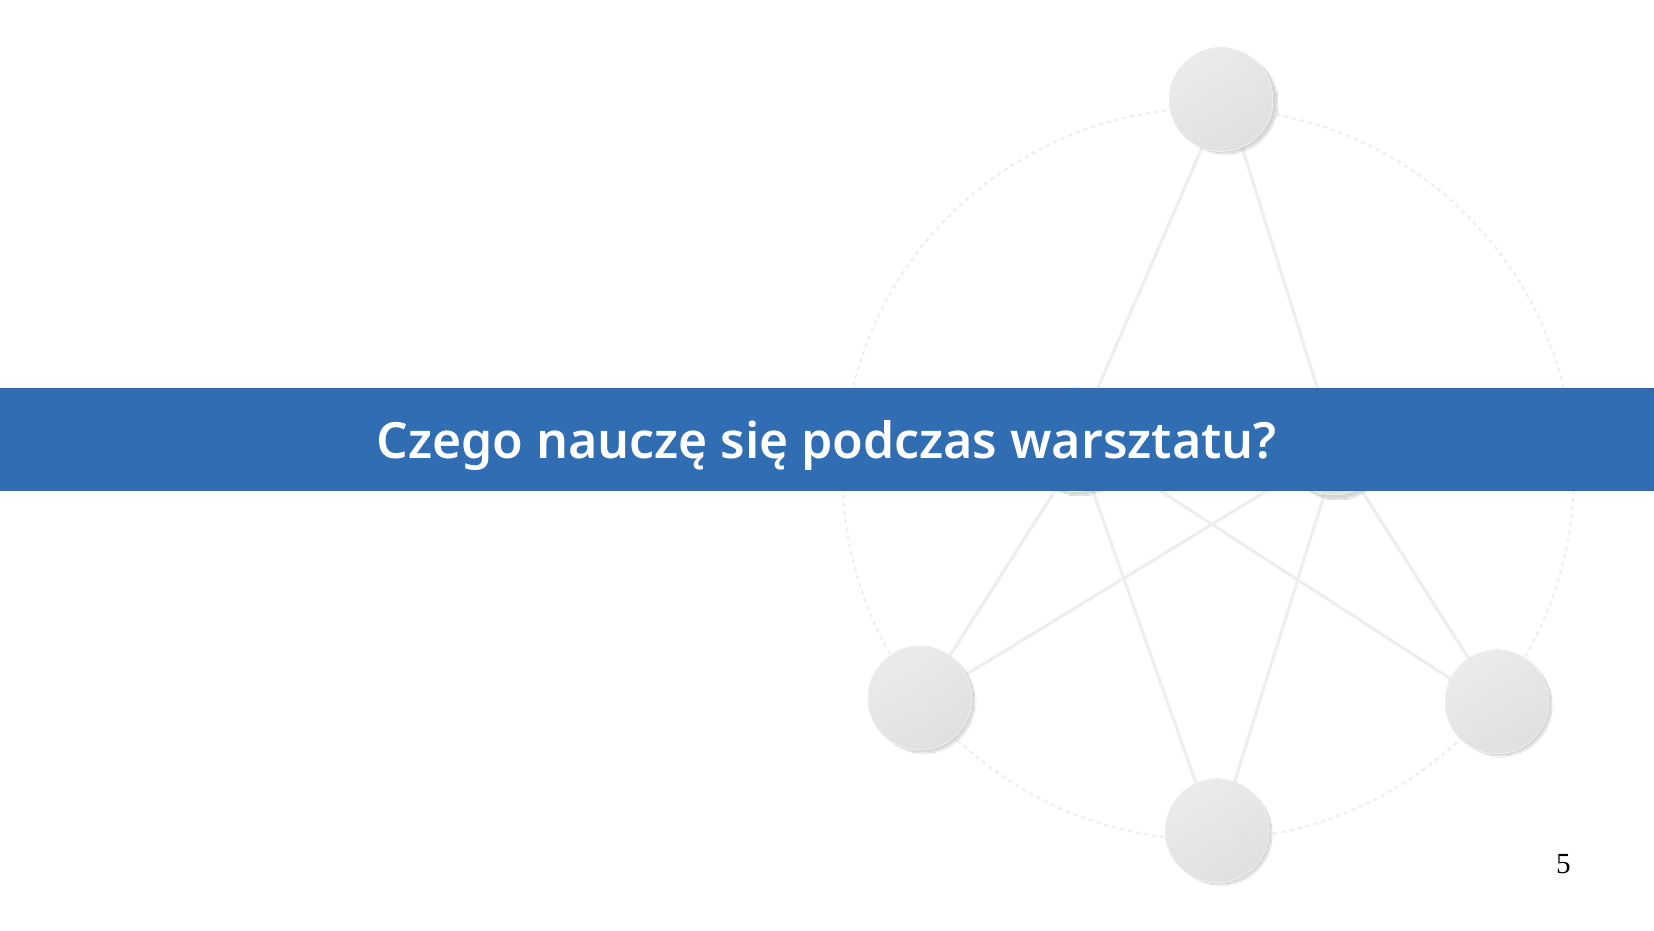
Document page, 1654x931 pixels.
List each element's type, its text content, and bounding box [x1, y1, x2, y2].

text_box [1169, 47, 1273, 152]
text_box Czego nauczę się podczas warsztatu? [0, 388, 1654, 491]
text_box [1445, 649, 1549, 754]
text_box [867, 645, 972, 750]
text_box [1313, 491, 1353, 495]
text_box [1165, 778, 1270, 883]
